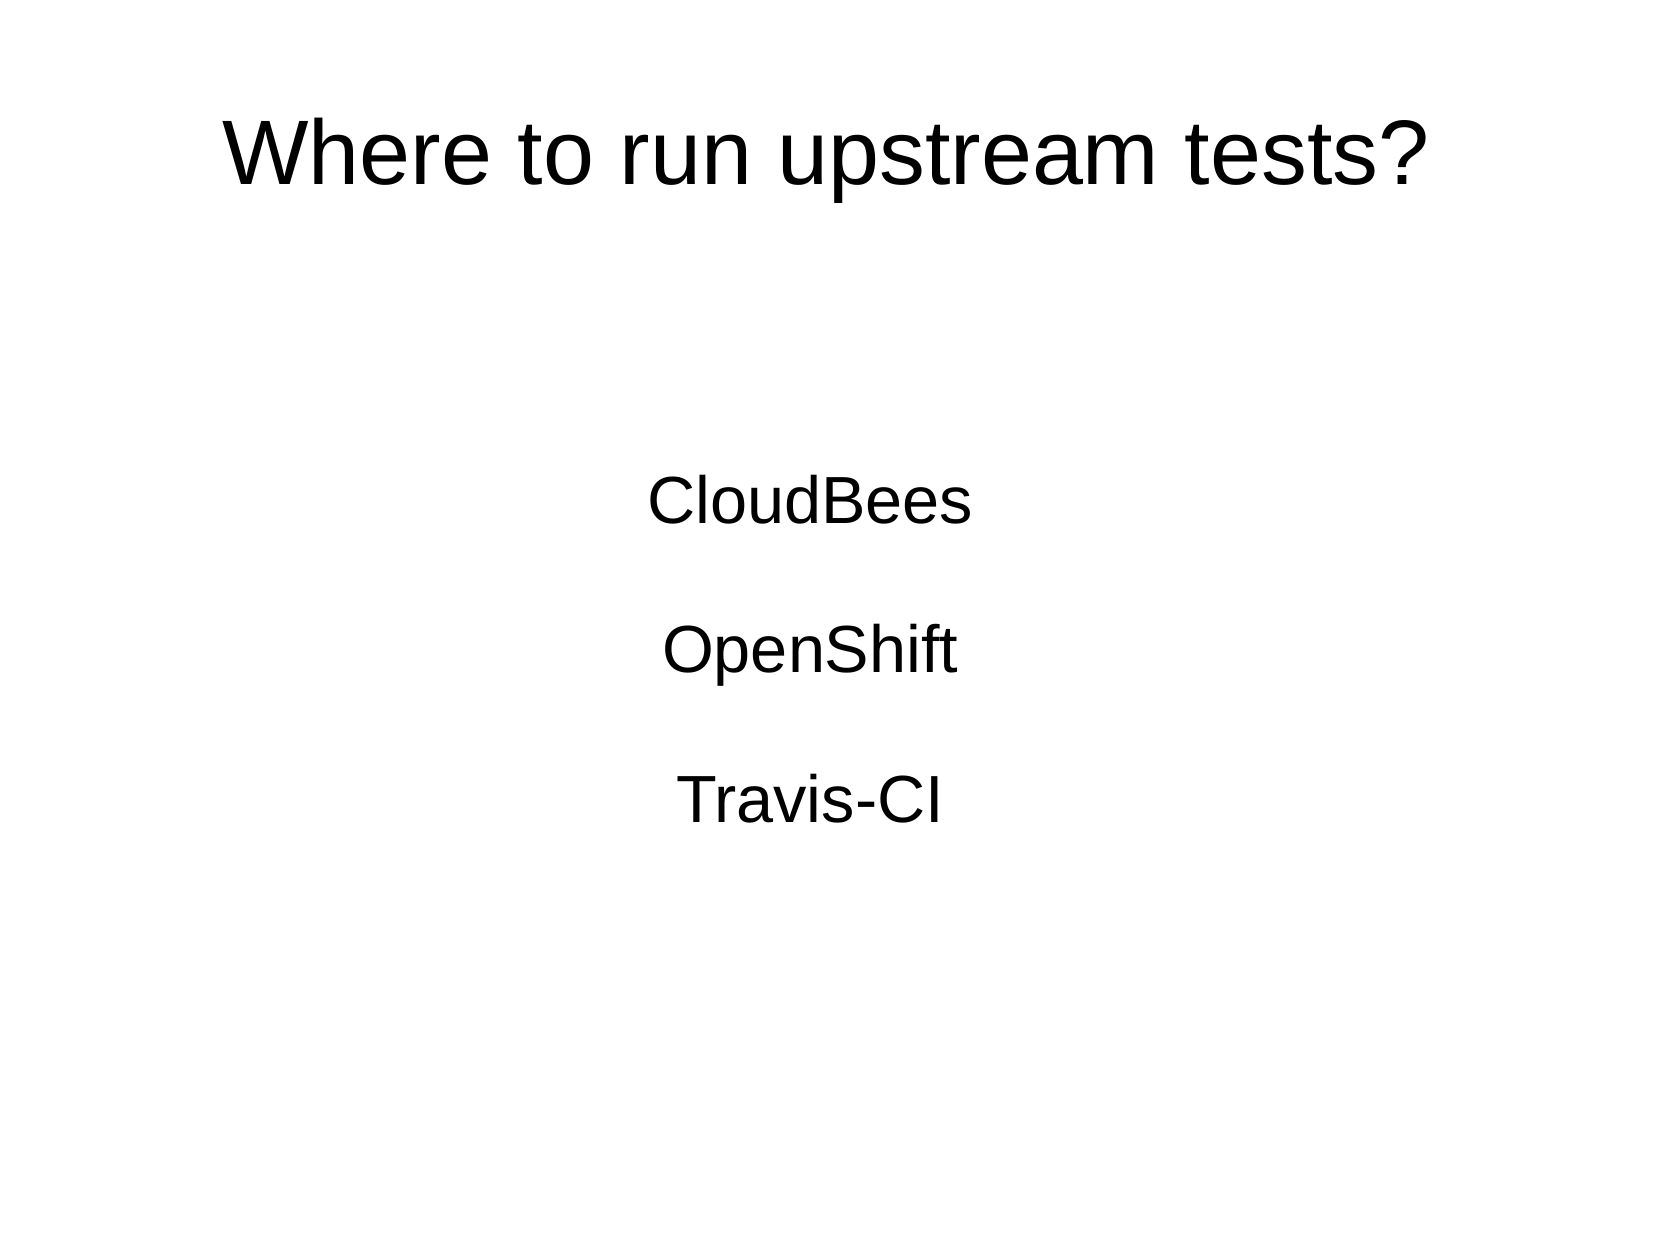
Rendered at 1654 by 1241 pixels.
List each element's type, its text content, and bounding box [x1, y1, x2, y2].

title Where to run upstream tests? [82, 49, 1571, 257]
subtitle CloudBees OpenShift Travis-CI [82, 290, 1538, 1010]
